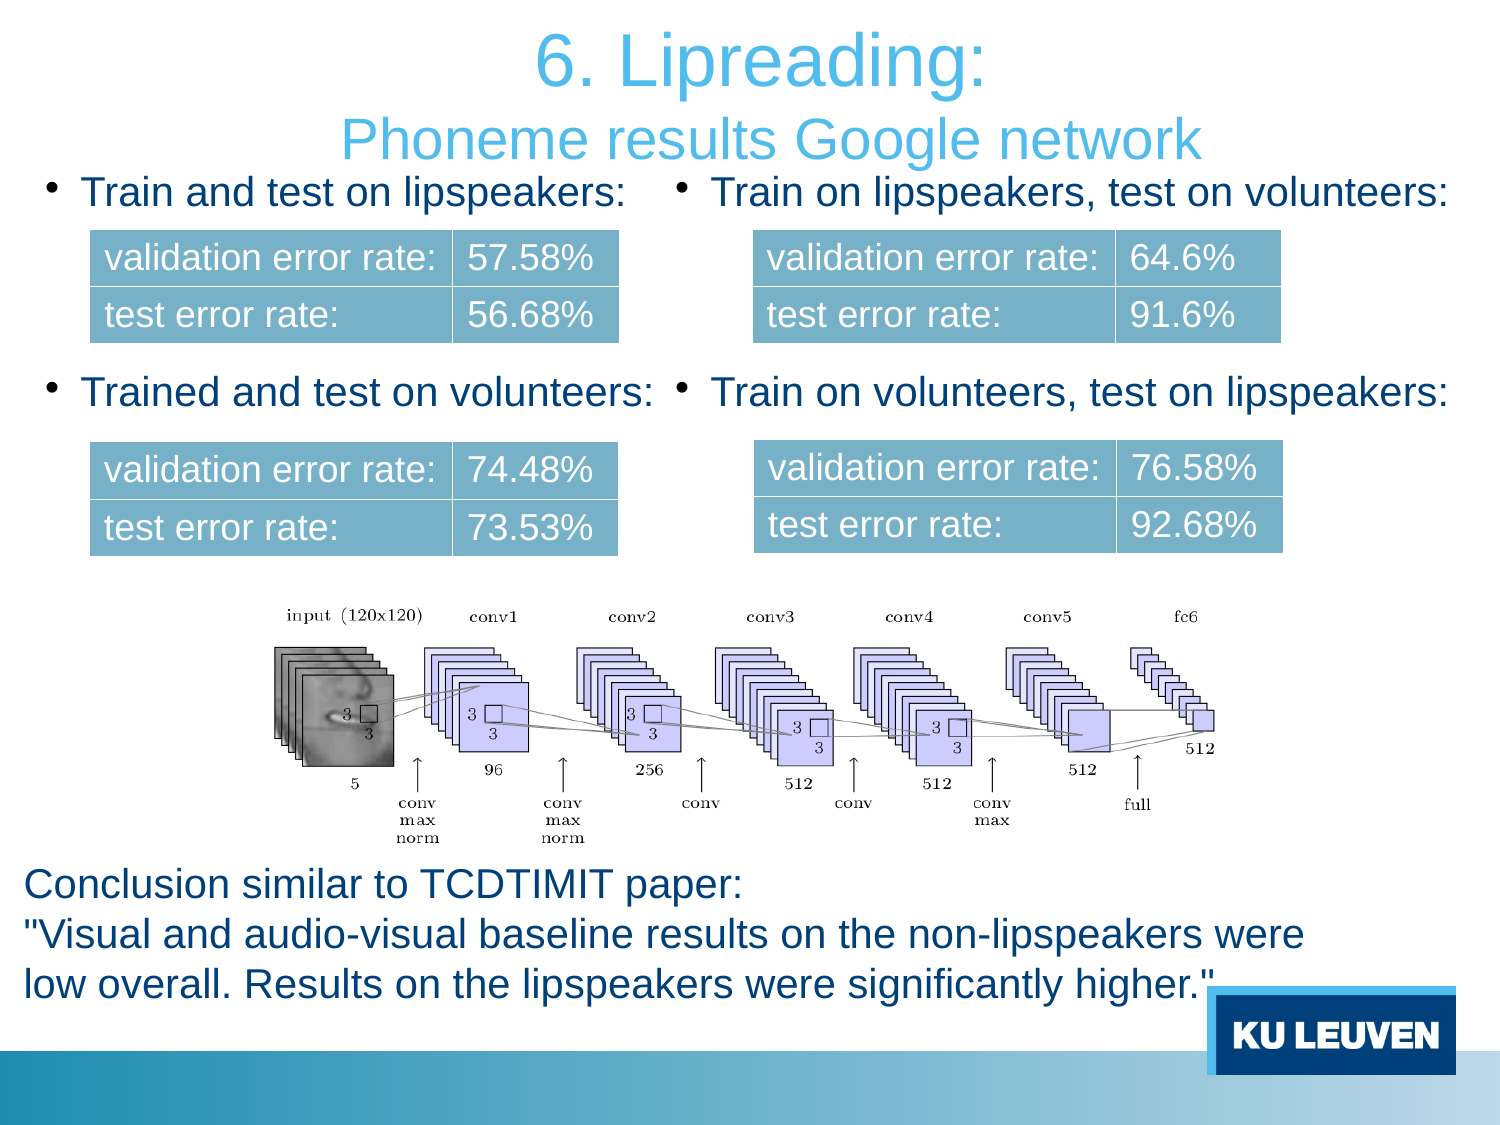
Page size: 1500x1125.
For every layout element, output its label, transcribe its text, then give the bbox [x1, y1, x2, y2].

table_header validation error rate: [754, 440, 1116, 496]
table_cell test error rate: [754, 497, 1116, 553]
table_header 57.58% [453, 230, 619, 286]
table_header 74.48% [453, 442, 618, 499]
text_box Conclusion similar to TCDTIMIT paper: "Visual and audio-visual baseline results on the non-lipspeakers were low overall. Results on the lipspeakers were significantly higher." [8, 804, 1395, 1020]
table_cell test error rate: [90, 500, 452, 556]
table_cell 73.53% [453, 500, 618, 556]
text_box Train and test on lipspeakers: Trained and test on volunteers: [44, 119, 674, 780]
table_header validation error rate: [90, 230, 452, 286]
table_cell test error rate: [90, 287, 452, 343]
table_header validation error rate: [90, 442, 452, 499]
text_box Train on lipspeakers, test on volunteers: Train on volunteers, test on lipspeakers: [674, 119, 1470, 780]
table_cell 56.68% [453, 287, 619, 343]
text_box 6. Lipreading: Phoneme results Google network [88, 17, 1456, 119]
picture [1207, 986, 1456, 1075]
table_header 76.58% [1117, 440, 1283, 496]
picture [252, 599, 1245, 852]
table_cell 92.68% [1117, 497, 1283, 553]
